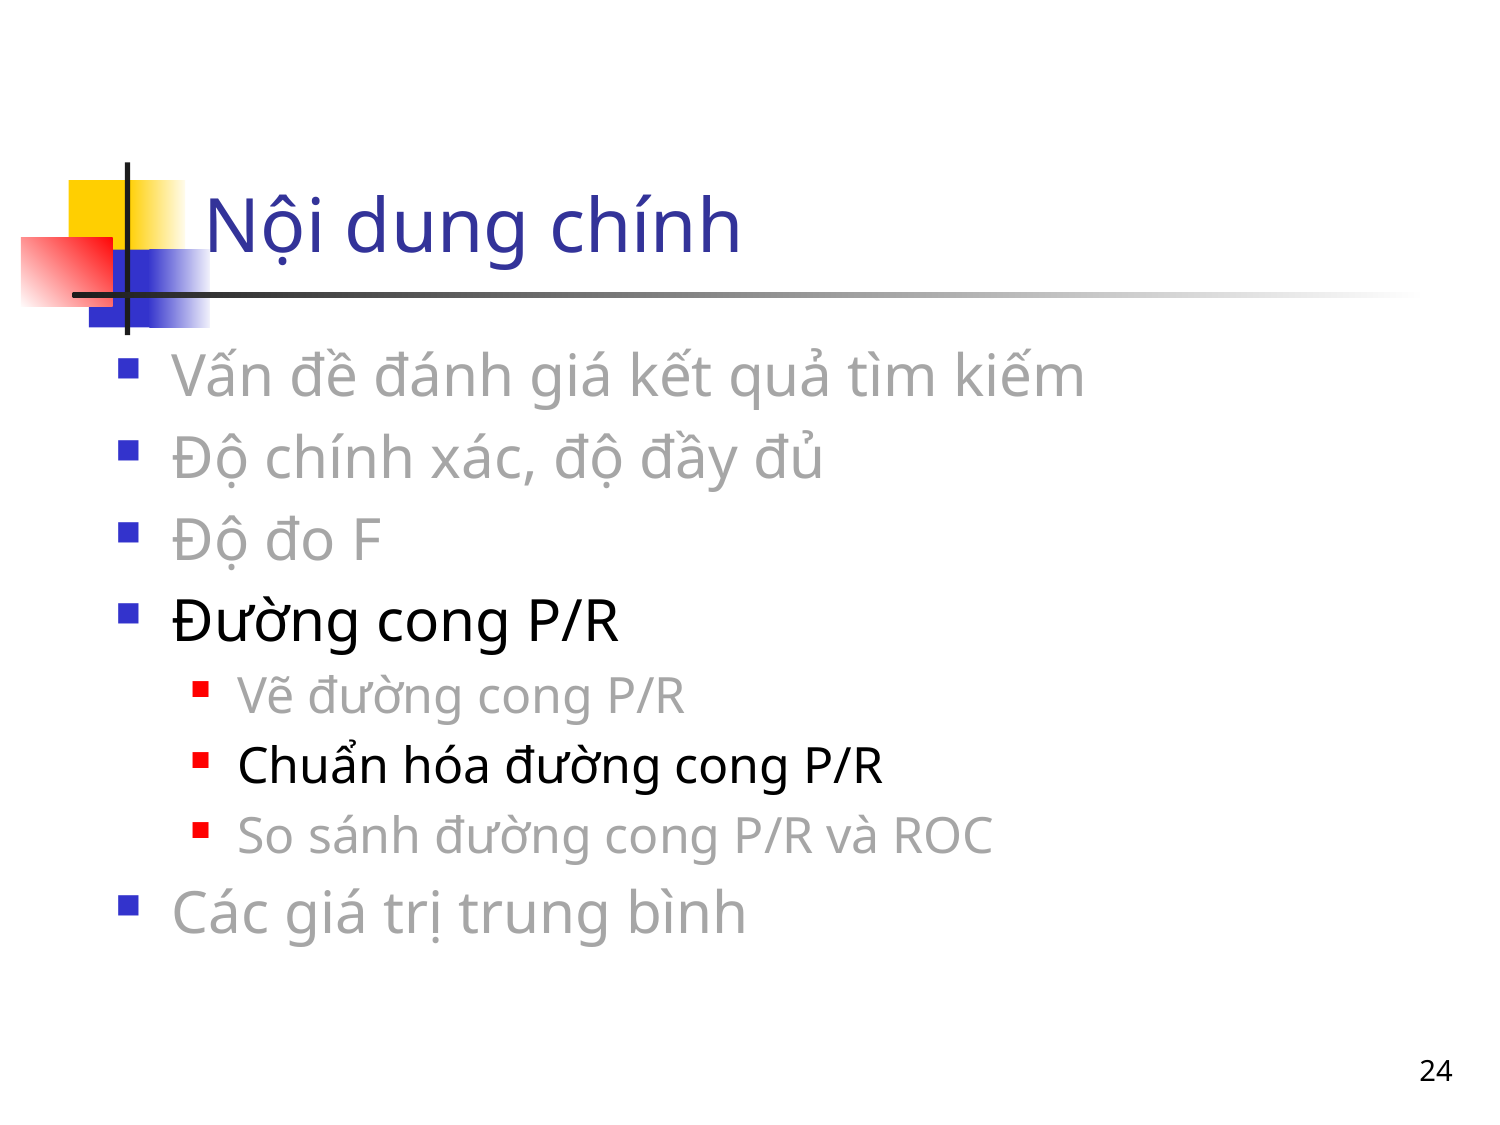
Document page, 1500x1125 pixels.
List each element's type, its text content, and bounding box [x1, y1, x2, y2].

list Vấn đề đánh giá kết quả tìm kiếm Độ chính xác, độ đầy đủ Độ đo F Đường cong P/R Vẽ đường cong P/R Chuẩn hóa đường cong P/R So sánh đường cong P/R và ROC Các giá trị trung bình [100, 331, 1469, 1006]
slide_number <number> [1155, 1024, 1468, 1100]
title Nội dung chính [188, 35, 1468, 275]
